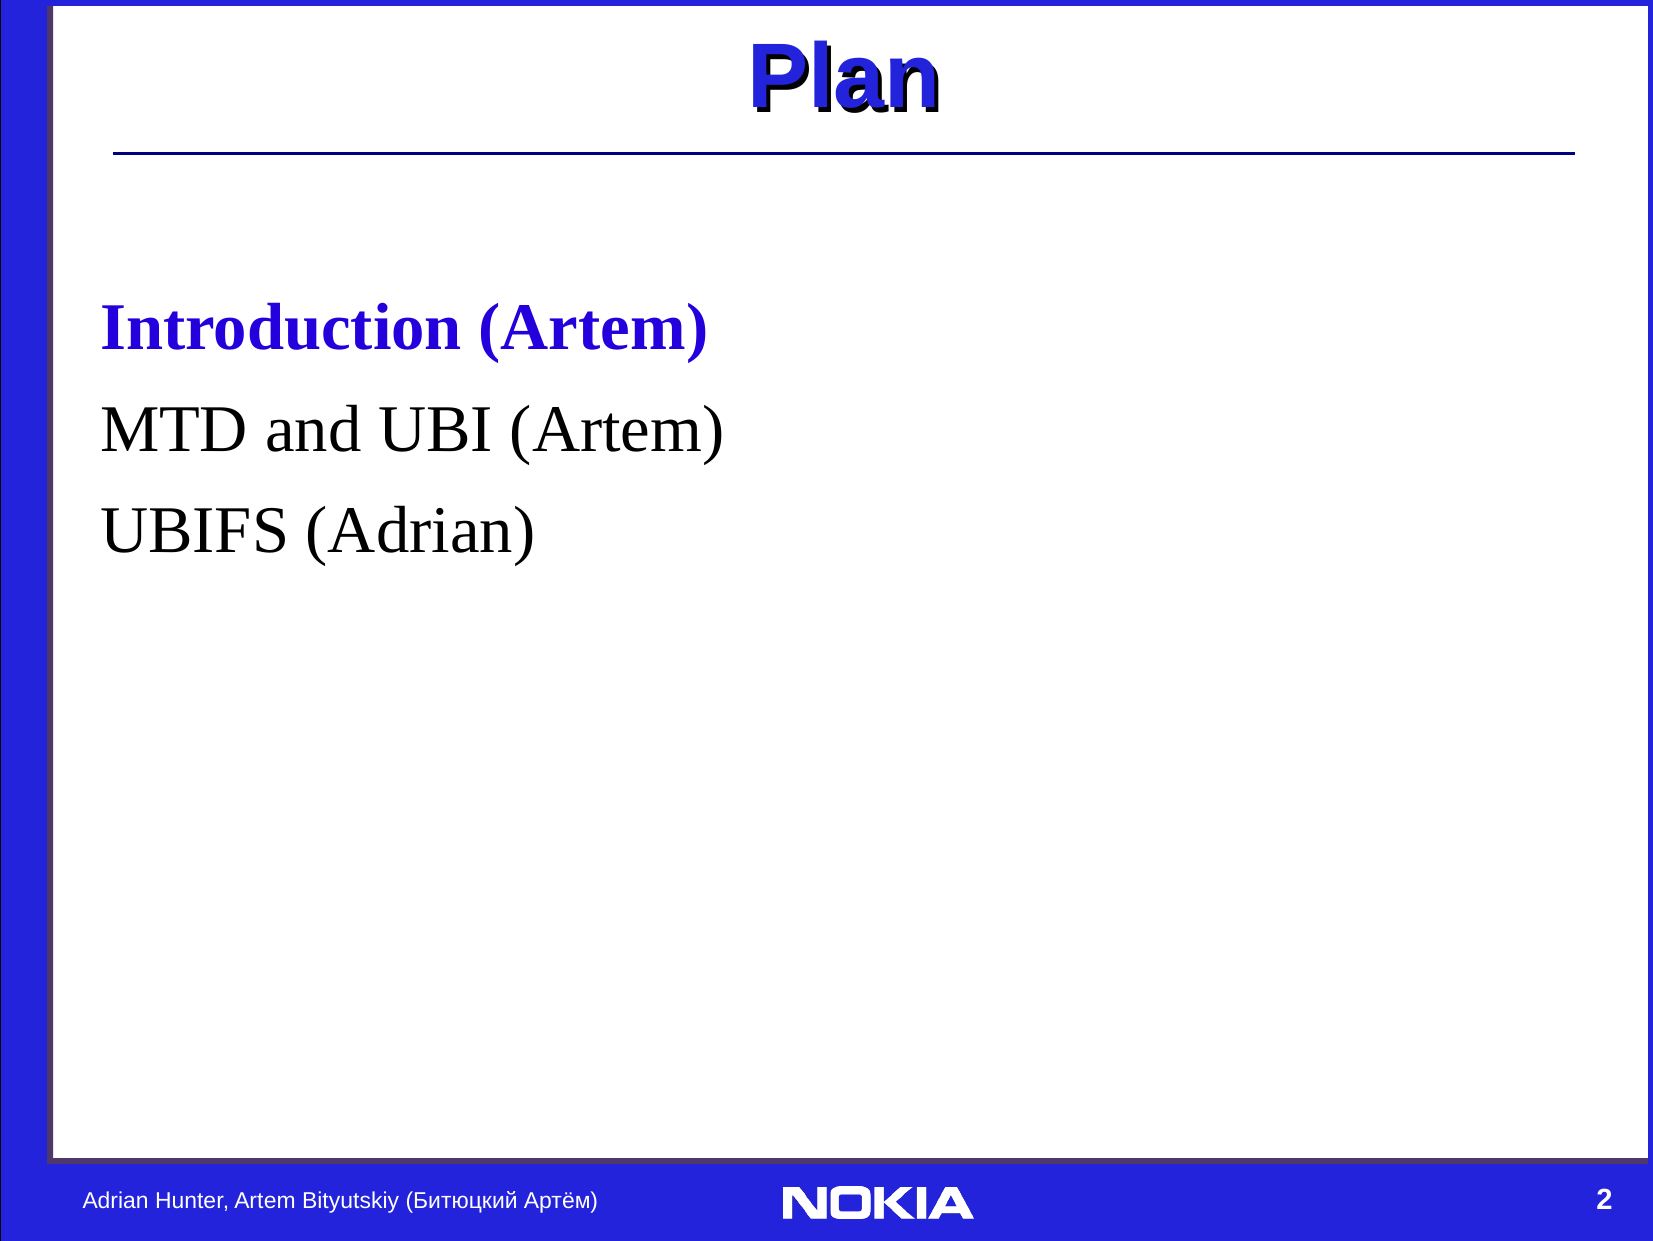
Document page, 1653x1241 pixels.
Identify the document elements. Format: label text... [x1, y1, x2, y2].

picture [783, 1186, 974, 1219]
title Plan [100, 2, 1588, 151]
list Introduction (Artem) MTD and UBI (Artem) UBIFS (Adrian) [82, 290, 1571, 723]
